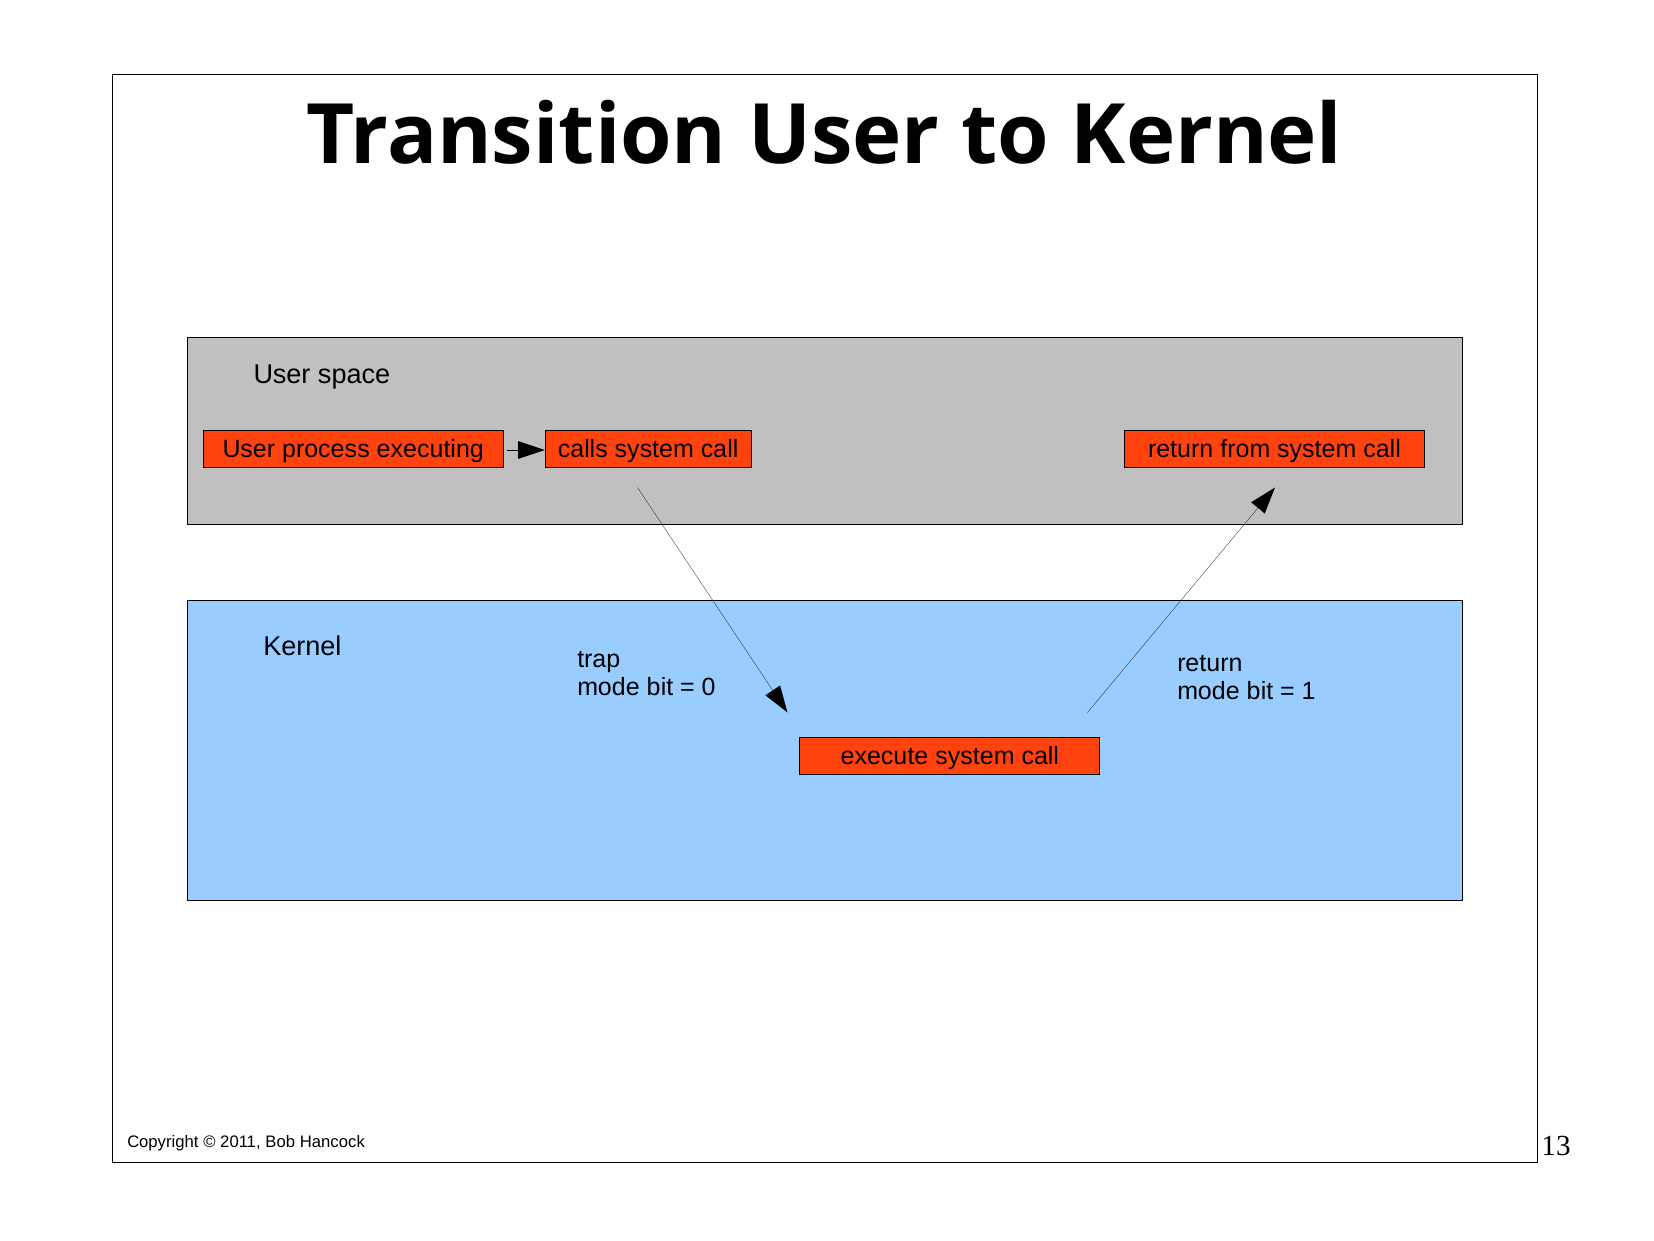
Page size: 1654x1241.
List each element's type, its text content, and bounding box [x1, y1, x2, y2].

text_box [187, 600, 1463, 901]
text_box Kernel [248, 624, 381, 670]
text_box calls system call [545, 430, 752, 468]
text_box User space [238, 351, 427, 397]
text_box execute system call [799, 737, 1100, 775]
text_box trap mode bit = 0 [562, 637, 751, 709]
text_box return mode bit = 1 [1162, 641, 1351, 713]
text_box User process executing [203, 430, 504, 468]
text_box Copyright © 2011, Bob Hancock [112, 1125, 381, 1159]
text_box return from system call [1124, 430, 1425, 468]
title Transition User to Kernel [112, 75, 1538, 188]
text_box [187, 337, 1463, 525]
